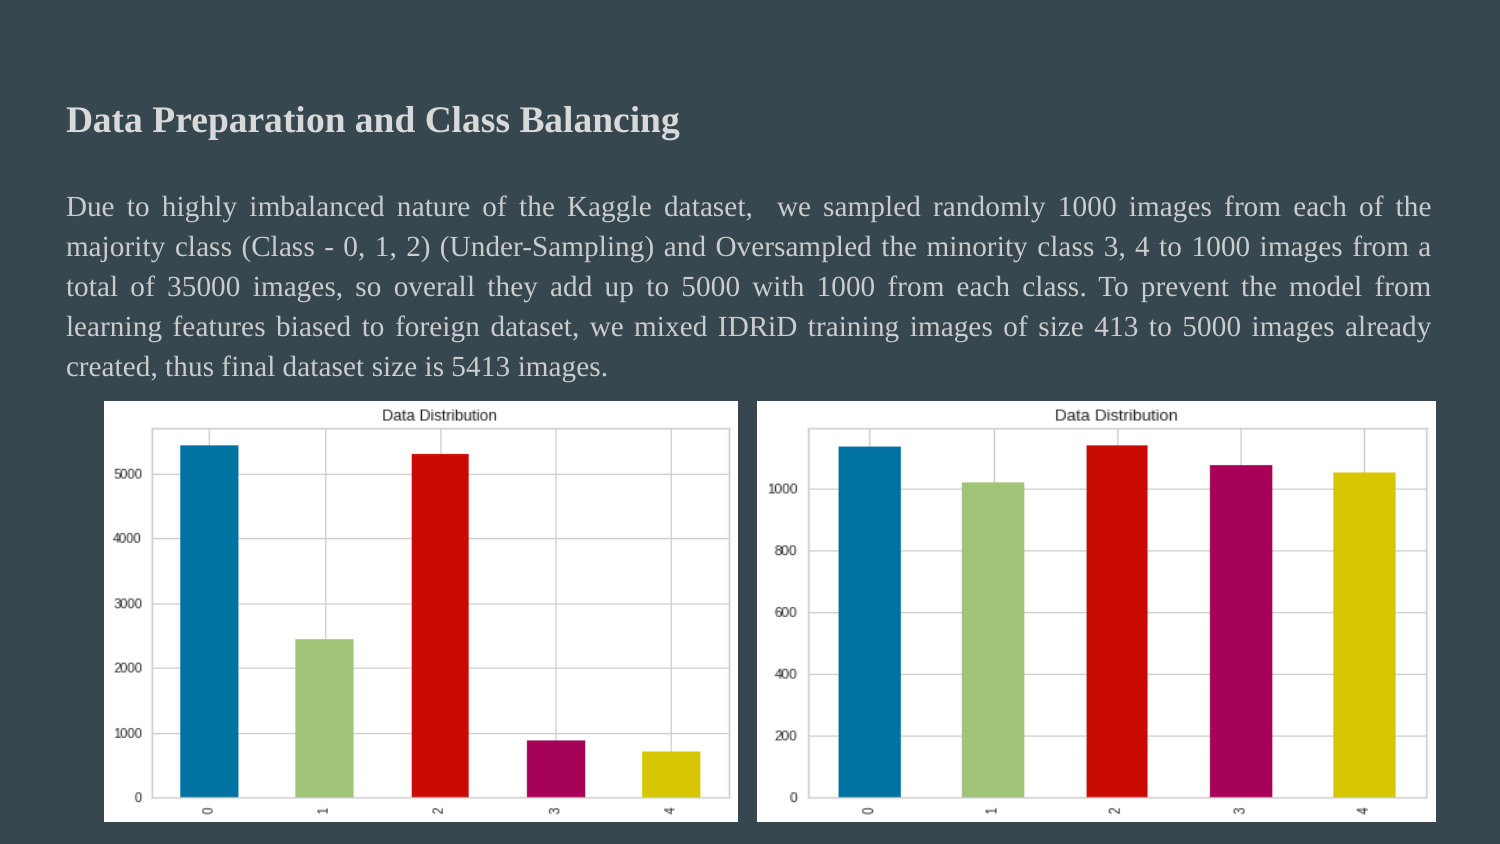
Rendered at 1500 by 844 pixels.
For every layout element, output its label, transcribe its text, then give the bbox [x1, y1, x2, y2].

list Due to highly imbalanced nature of the Kaggle dataset, we sampled randomly 1000 images from each of the majority class (Class - 0, 1, 2) (Under-Sampling) and Oversampled the minority class 3, 4 to 1000 images from a total of 35000 images, so overall they add up to 5000 with 1000 from each class. To prevent the model from learning features biased to foreign dataset, we mixed IDRiD training images of size 413 to 5000 images already created, thus final dataset size is 5413 images. [51, 166, 1449, 384]
picture [104, 401, 738, 822]
picture [757, 401, 1436, 822]
title Data Preparation and Class Balancing [51, 72, 1449, 166]
